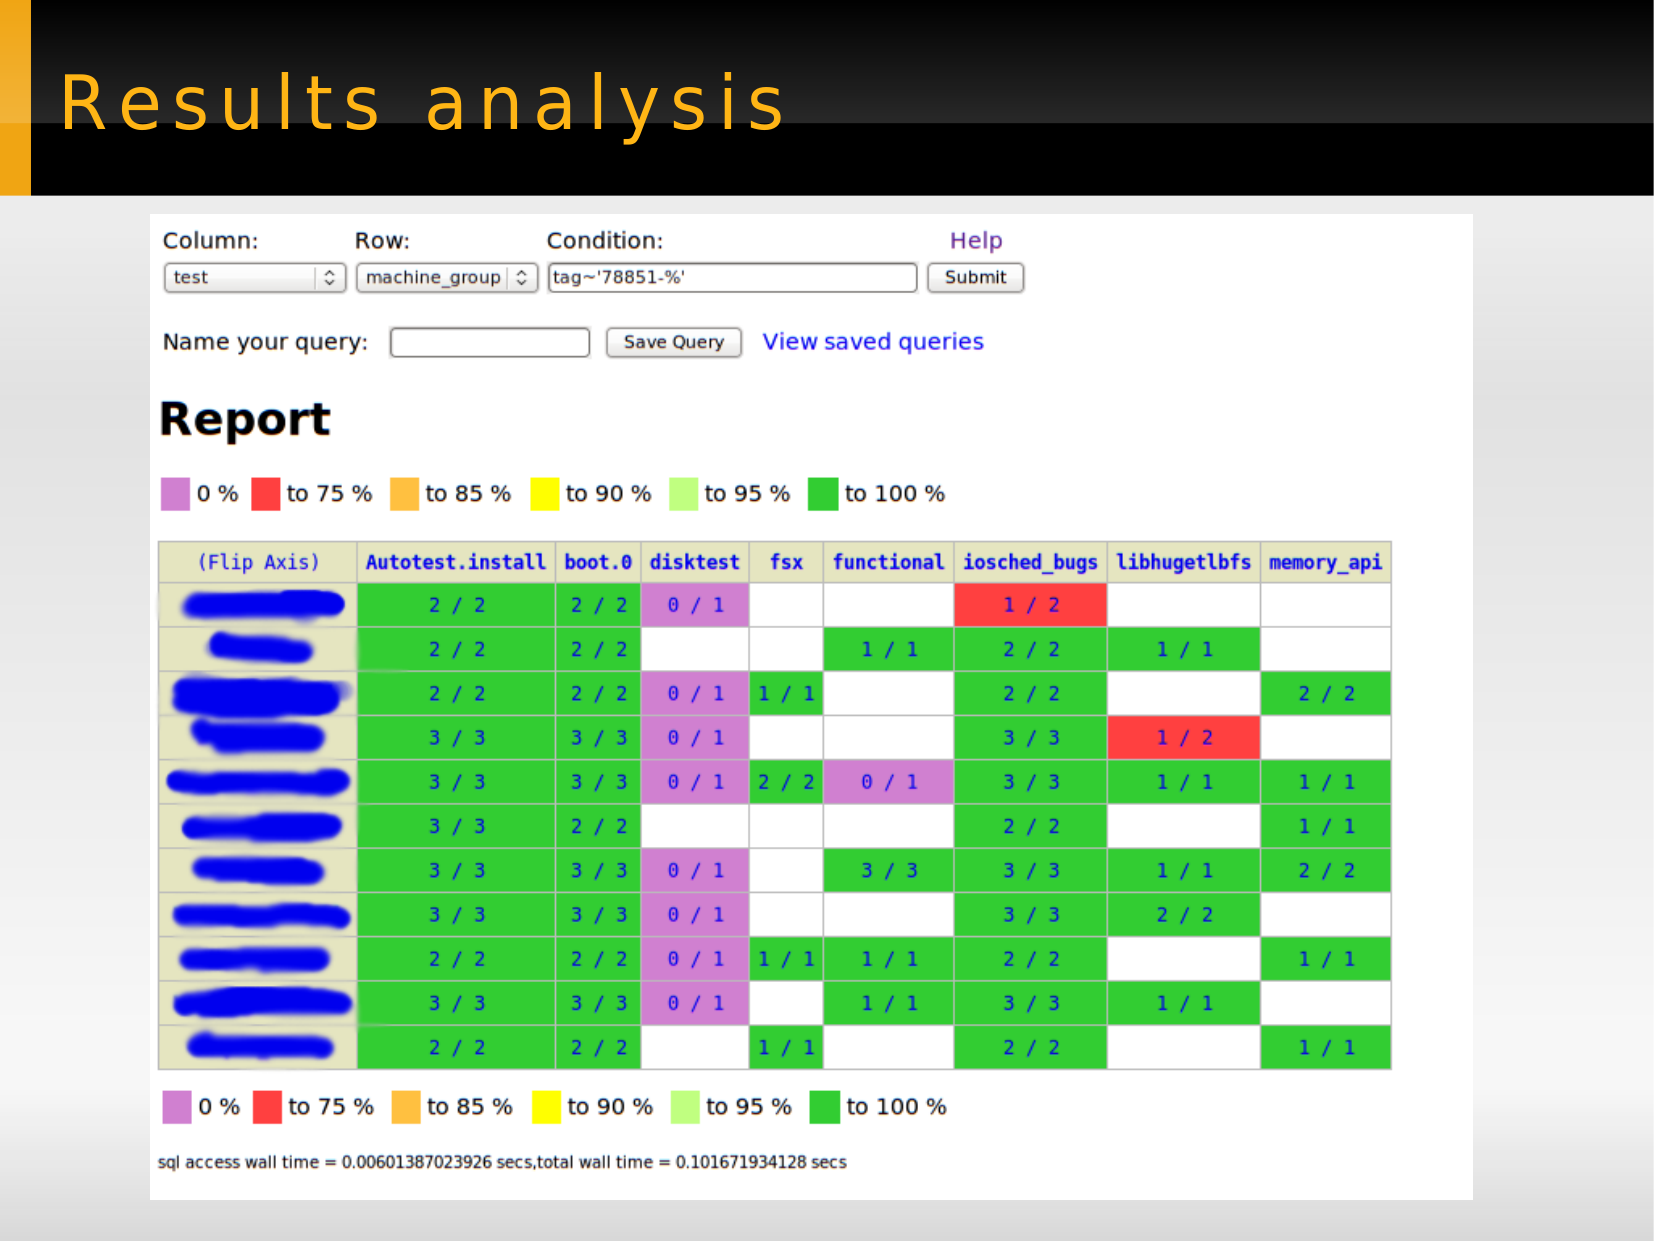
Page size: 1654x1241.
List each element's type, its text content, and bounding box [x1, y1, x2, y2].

picture [0, 0, 1654, 1241]
title Results analysis [59, 36, 1270, 171]
